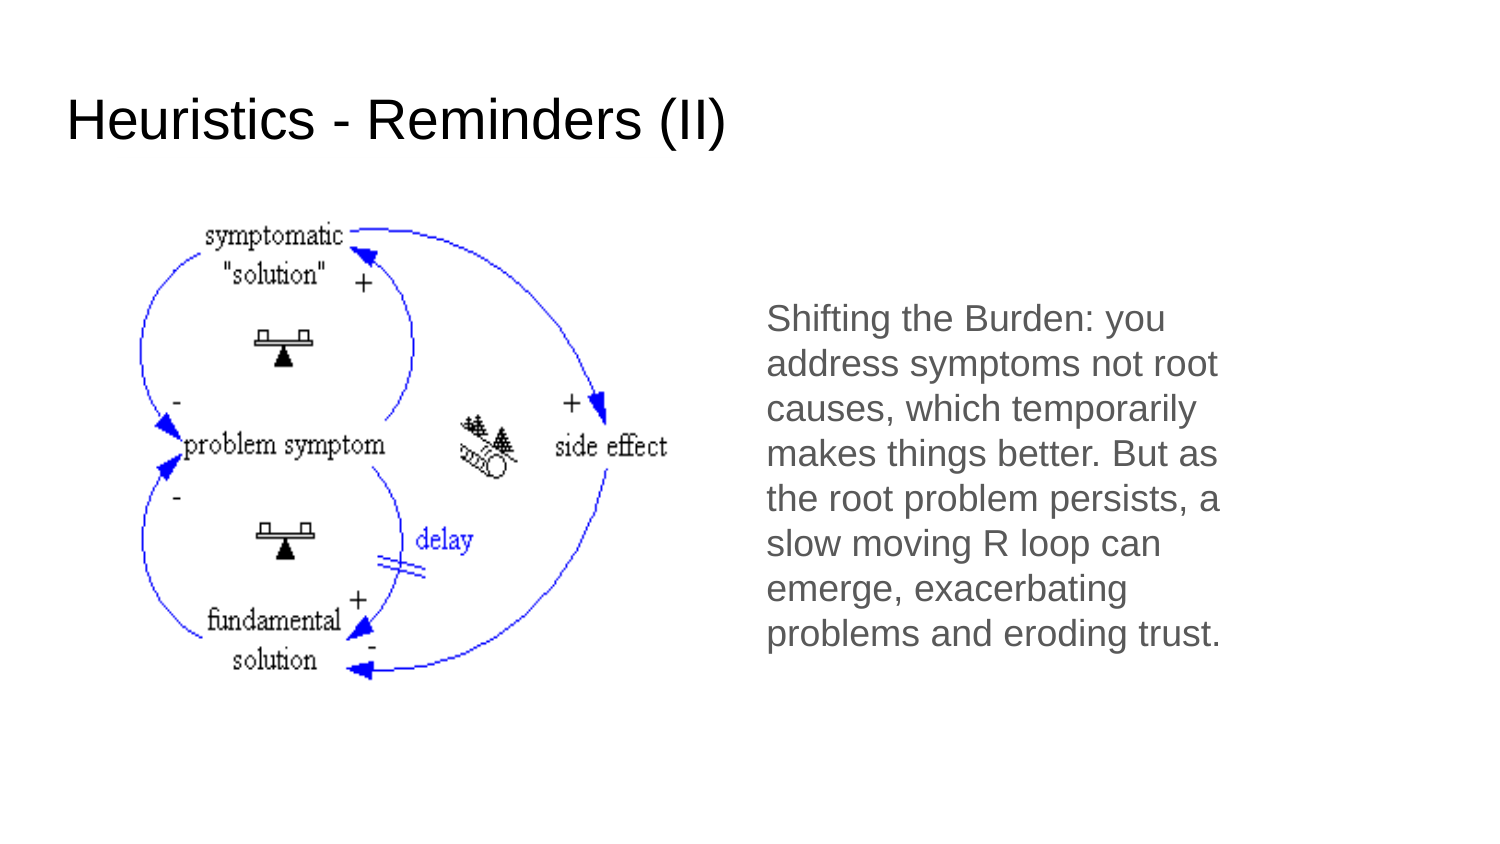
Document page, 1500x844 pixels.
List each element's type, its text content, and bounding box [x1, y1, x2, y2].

text_box Shifting the Burden: you address symptoms not root causes, which temporarily makes things better. But as the root problem persists, a slow moving R loop can emerge, exacerbating problems and eroding trust. [751, 278, 1267, 430]
title Heuristics - Reminders (II) [51, 72, 1449, 167]
picture [117, 156, 673, 784]
